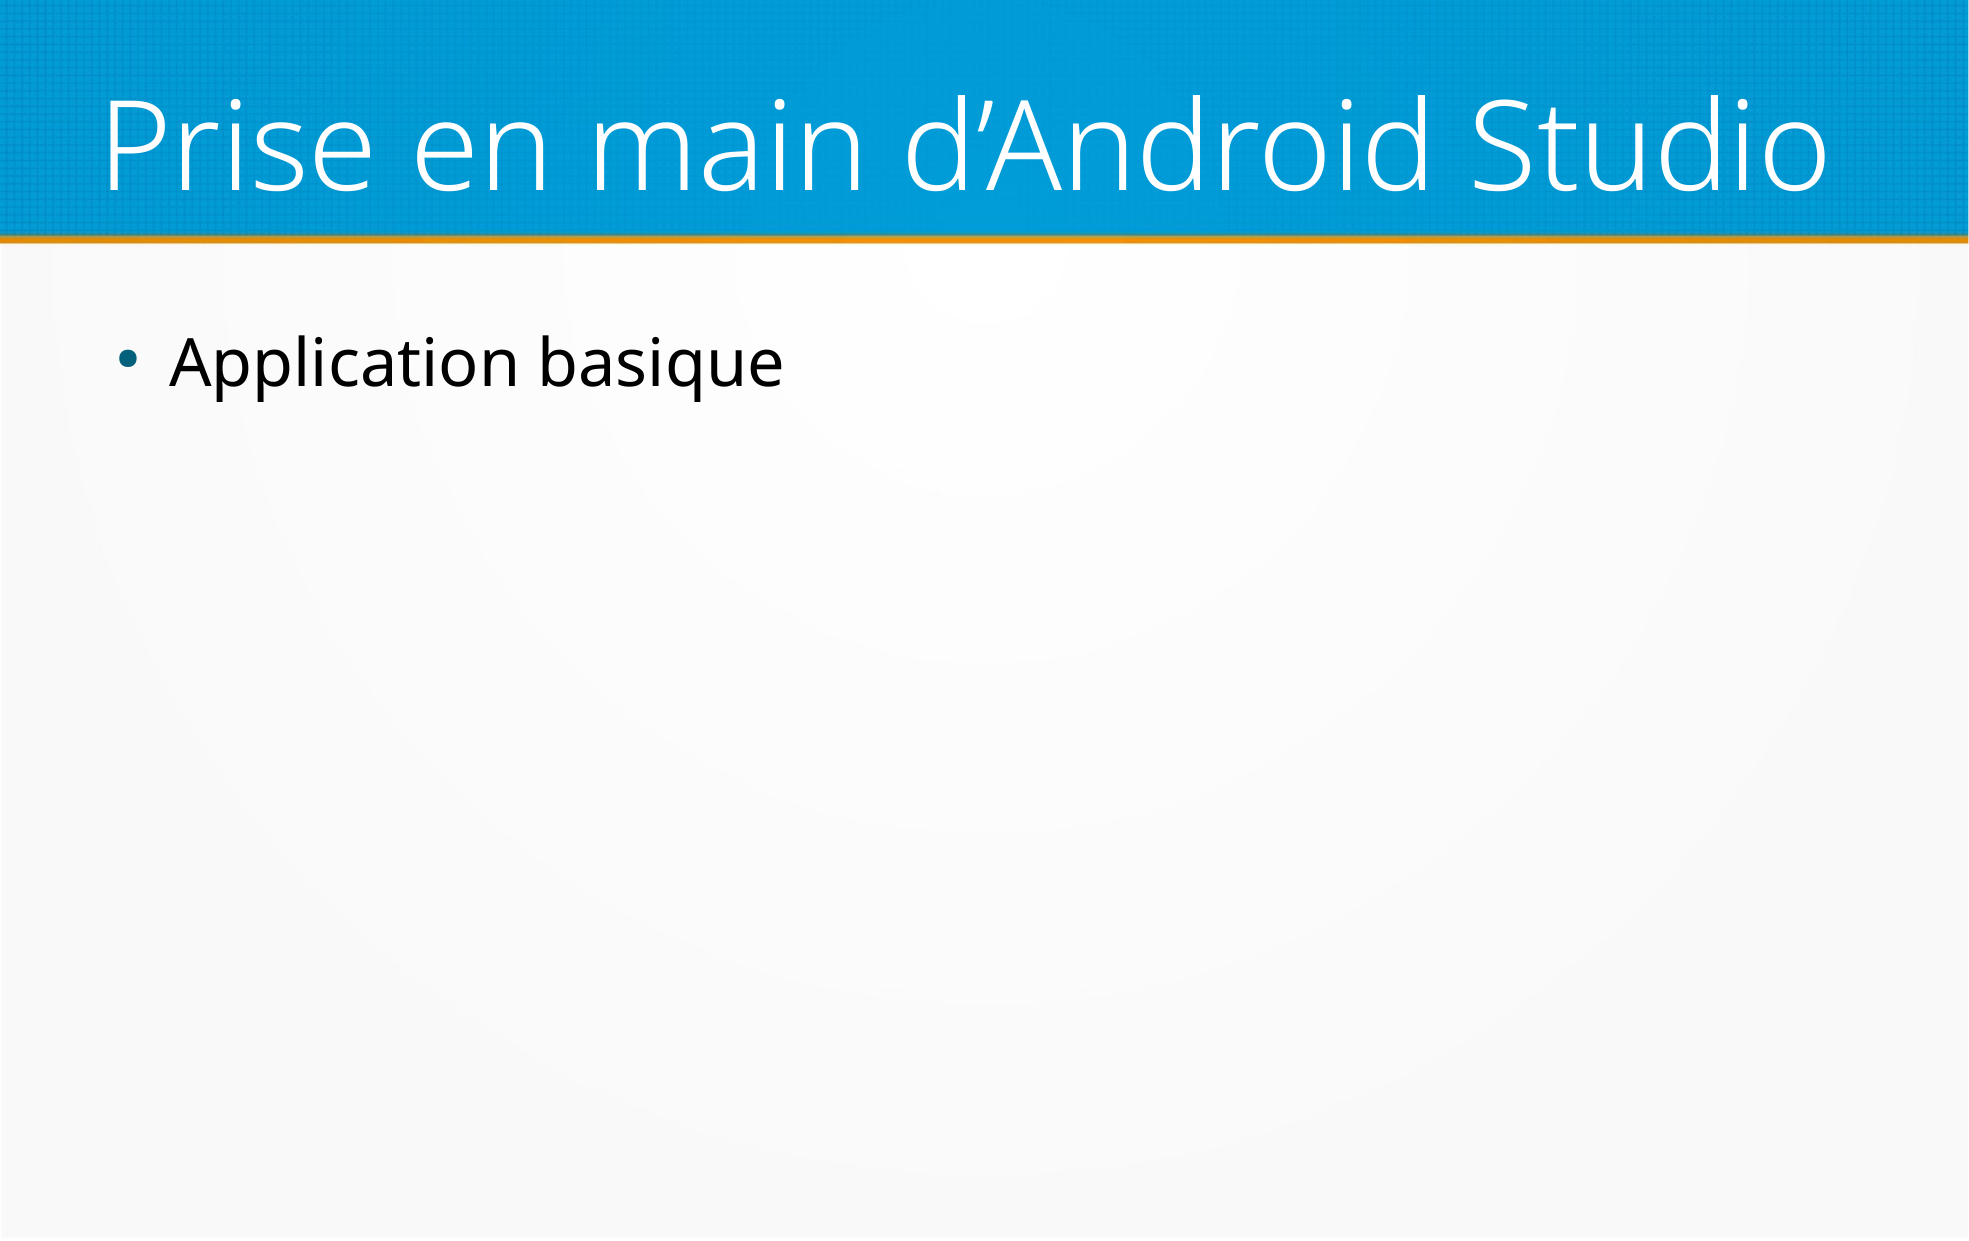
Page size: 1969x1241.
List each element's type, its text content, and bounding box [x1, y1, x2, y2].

title Prise en main d’Android Studio [98, 19, 1870, 227]
list Application basique [98, 315, 1861, 1081]
picture [0, 233, 1969, 1241]
